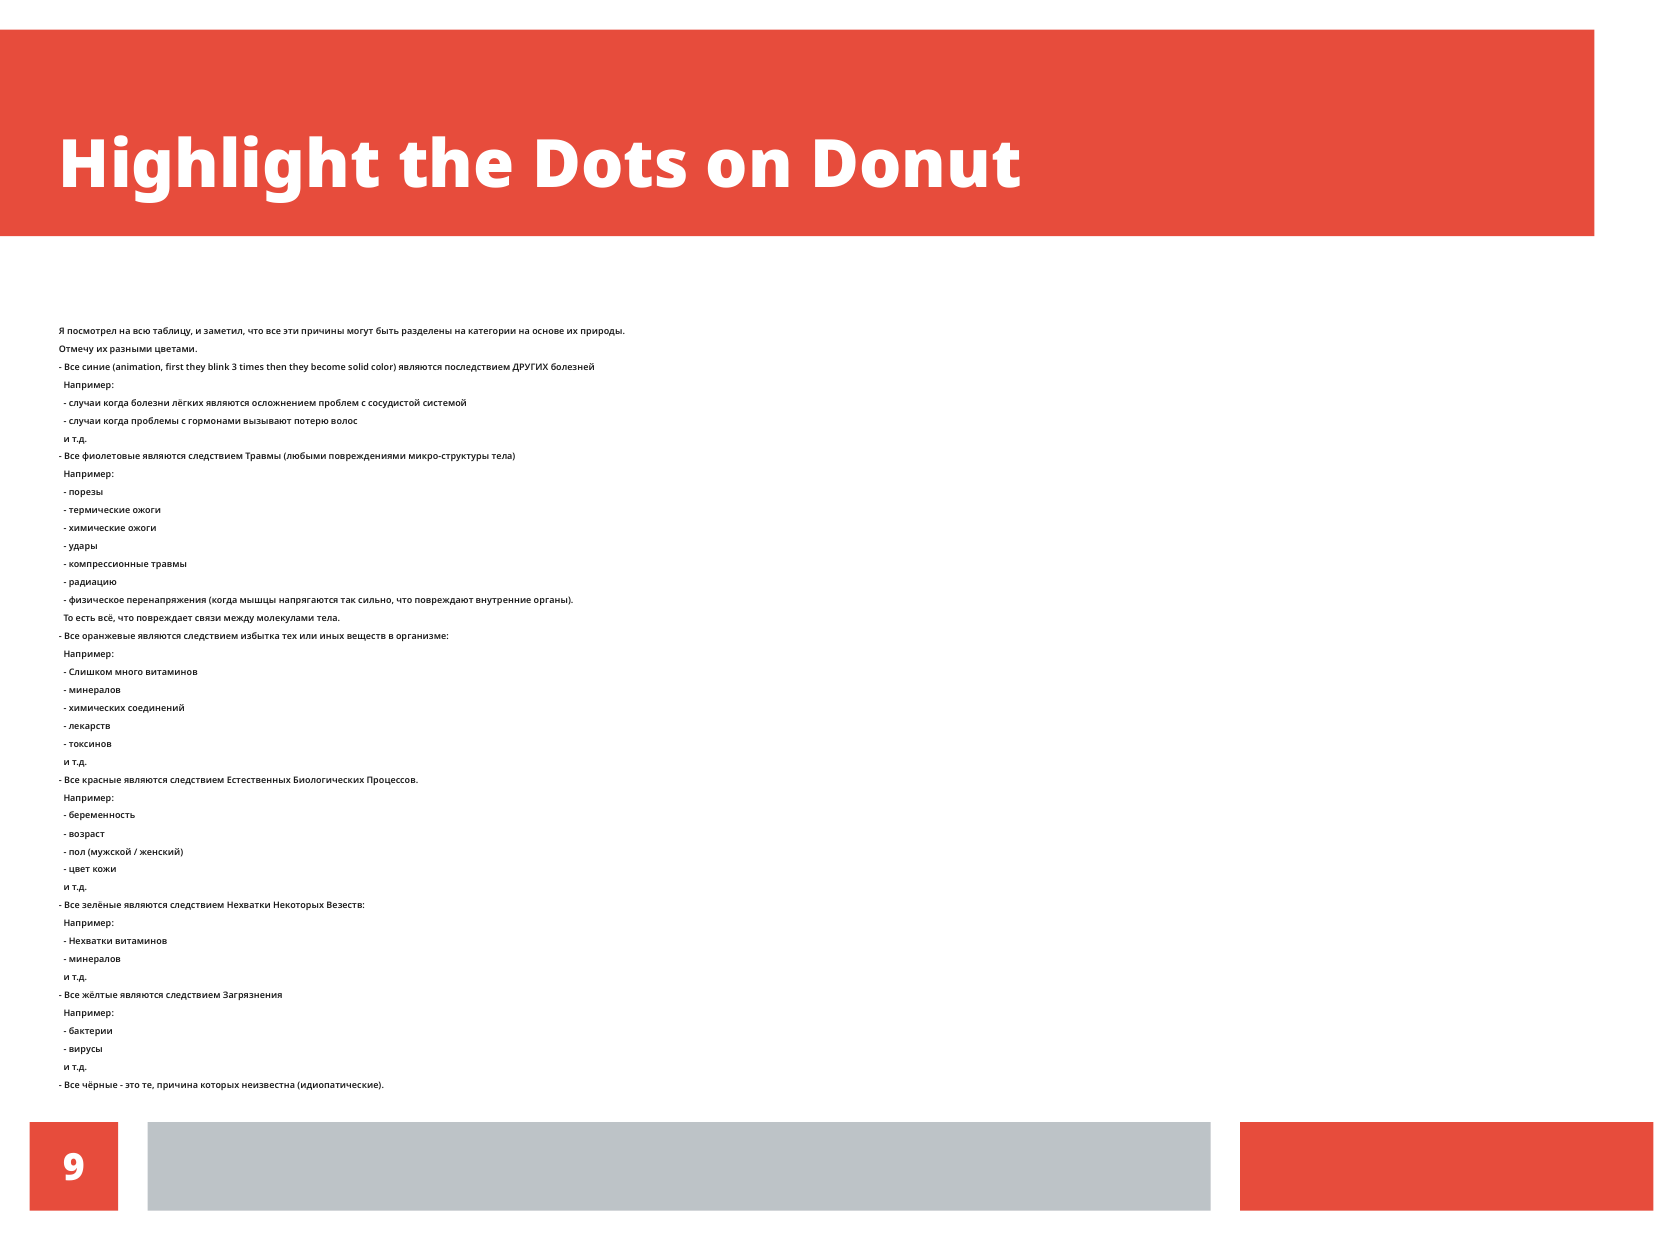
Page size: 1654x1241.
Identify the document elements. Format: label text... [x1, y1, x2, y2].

list Я посмотрел на всю таблицу, и заметил, что все эти причины могут быть разделены на категории на основе их природы. Отмечу их разными цветами. - Все синие (animation, first they blink 3 times then they become solid color) являются последствием ДРУГИХ болезней Например: - случаи когда болезни лёгких являются осложнением проблем с сосудистой системой - случаи когда проблемы с гормонами вызывают потерю волос и т.д. - Все фиолетовые являются следствием Травмы (любыми повреждениями микро-структуры тела) Например: - порезы - термические ожоги - химические ожоги - удары - компрессионные травмы - радиацию - физическое перенапряжения (когда мышцы напрягаются так сильно, что повреждают внутренние органы). То есть всё, что повреждает связи между молекулами тела. - Все оранжевые являются следствием избытка тех или иных веществ в организме: Например: - Слишком много витаминов - минералов - химических соединений - лекарств - токсинов и т.д. - Все красные являются следствием Естественных Биологических Процессов. Например: - беременность - возраст - пол (мужской / женский) - цвет кожи и т.д. - Все зелёные являются следствием Нехватки Некоторых Везеств: Например: - Нехватки витаминов - минералов и т.д. - Все жёлтые являются следствием Загрязнения Например: - бактерии - вирусы и т.д. - Все чёрные - это те, причина которых неизвестна (идиопатические). [59, 324, 1565, 1093]
title Highlight the Dots on Donut [59, 59, 1595, 207]
